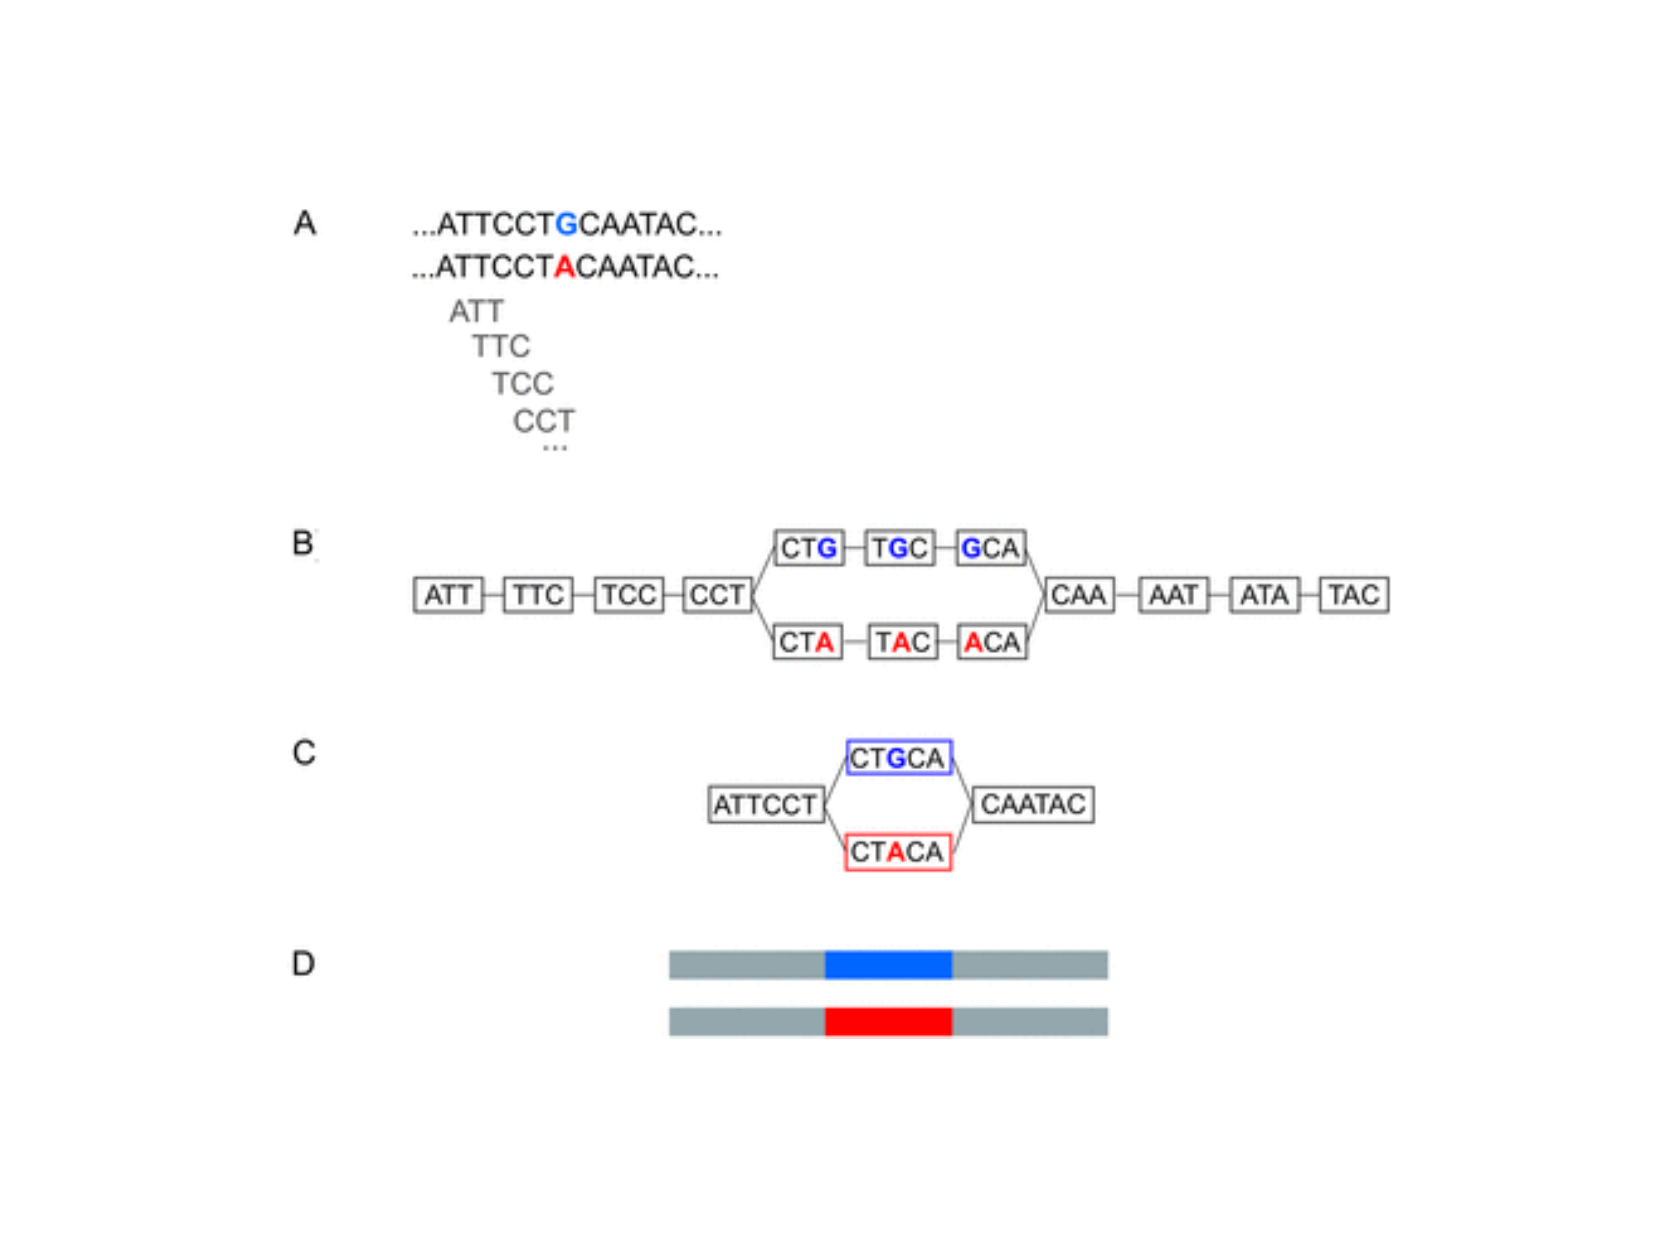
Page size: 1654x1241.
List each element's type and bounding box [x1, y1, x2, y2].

picture [285, 209, 1393, 1039]
